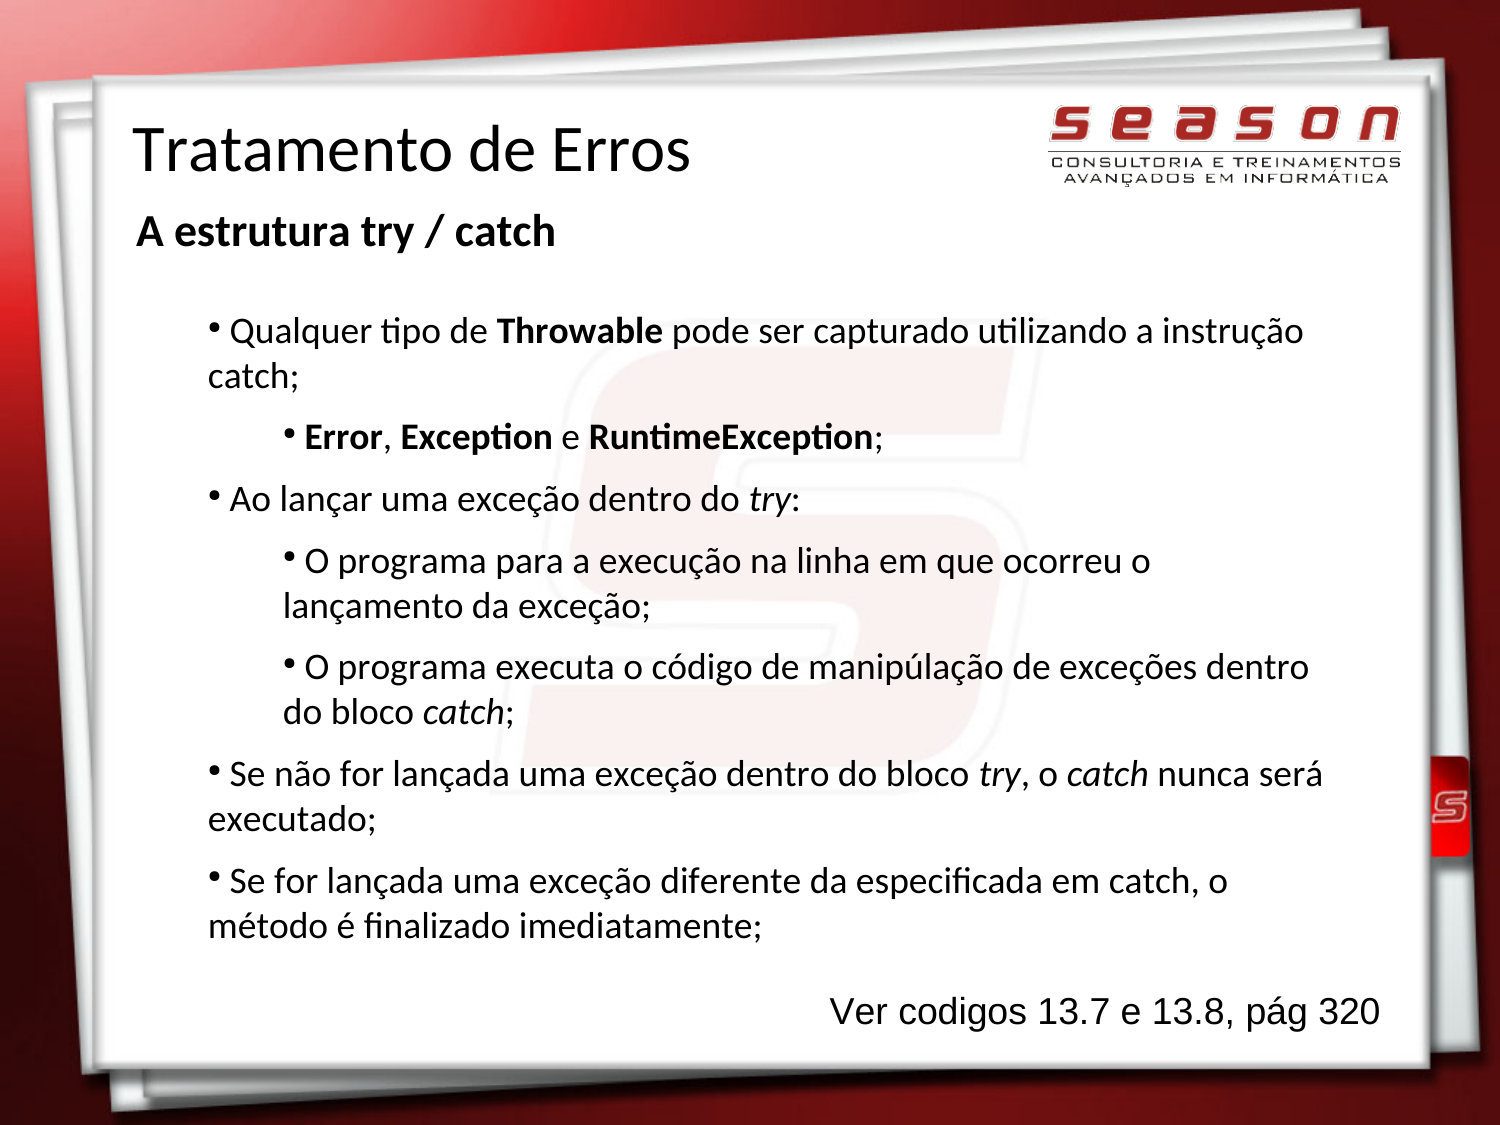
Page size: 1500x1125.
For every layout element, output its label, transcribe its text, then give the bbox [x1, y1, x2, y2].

text_box Qualquer tipo de Throwable pode ser capturado utilizando a instrução catch; Error, Exception e RuntimeException; Ao lançar uma exceção dentro do try: O programa para a execução na linha em que ocorreu o lançamento da exceção; O programa executa o código de manipúlação de exceções dentro do bloco catch; Se não for lançada uma exceção dentro do bloco try, o catch nunca será executado; Se for lançada uma exceção diferente da especificada em catch, o método é finalizado imediatamente; [207, 305, 1328, 946]
picture [0, 0, 1500, 1125]
text_box Ver codigos 13.7 e 13.8, pág 320 [673, 979, 1396, 1040]
title Tratamento de Erros [118, 33, 1394, 257]
text_box A estrutura try / catch [119, 200, 1240, 256]
